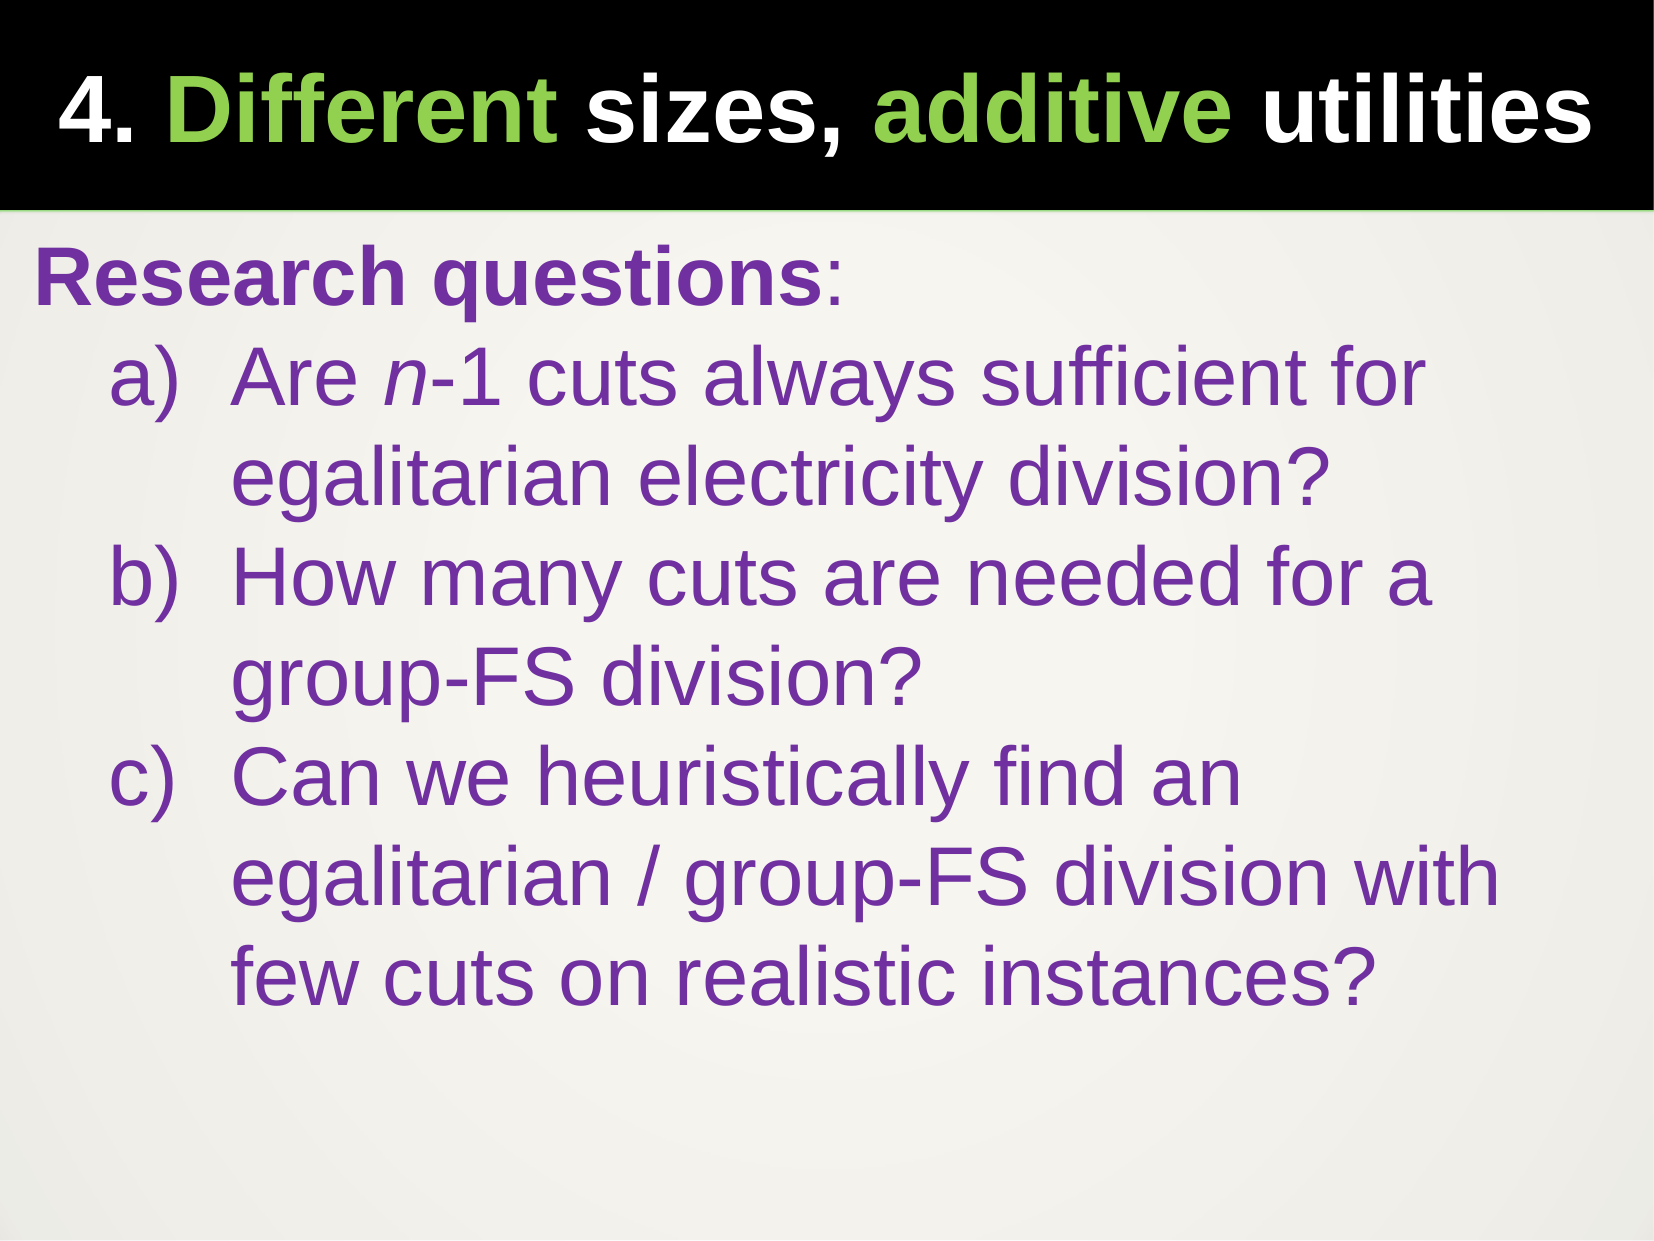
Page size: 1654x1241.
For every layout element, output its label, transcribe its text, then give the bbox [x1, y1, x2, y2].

title 4. Different sizes, additive utilities [0, 8, 1654, 216]
text_box Research questions: Are n-1 cuts always sufficient for egalitarian electricity division? How many cuts are needed for a group-FS division? Can we heuristically find an egalitarian / group-FS division with few cuts on realistic instances? [18, 215, 1628, 1030]
